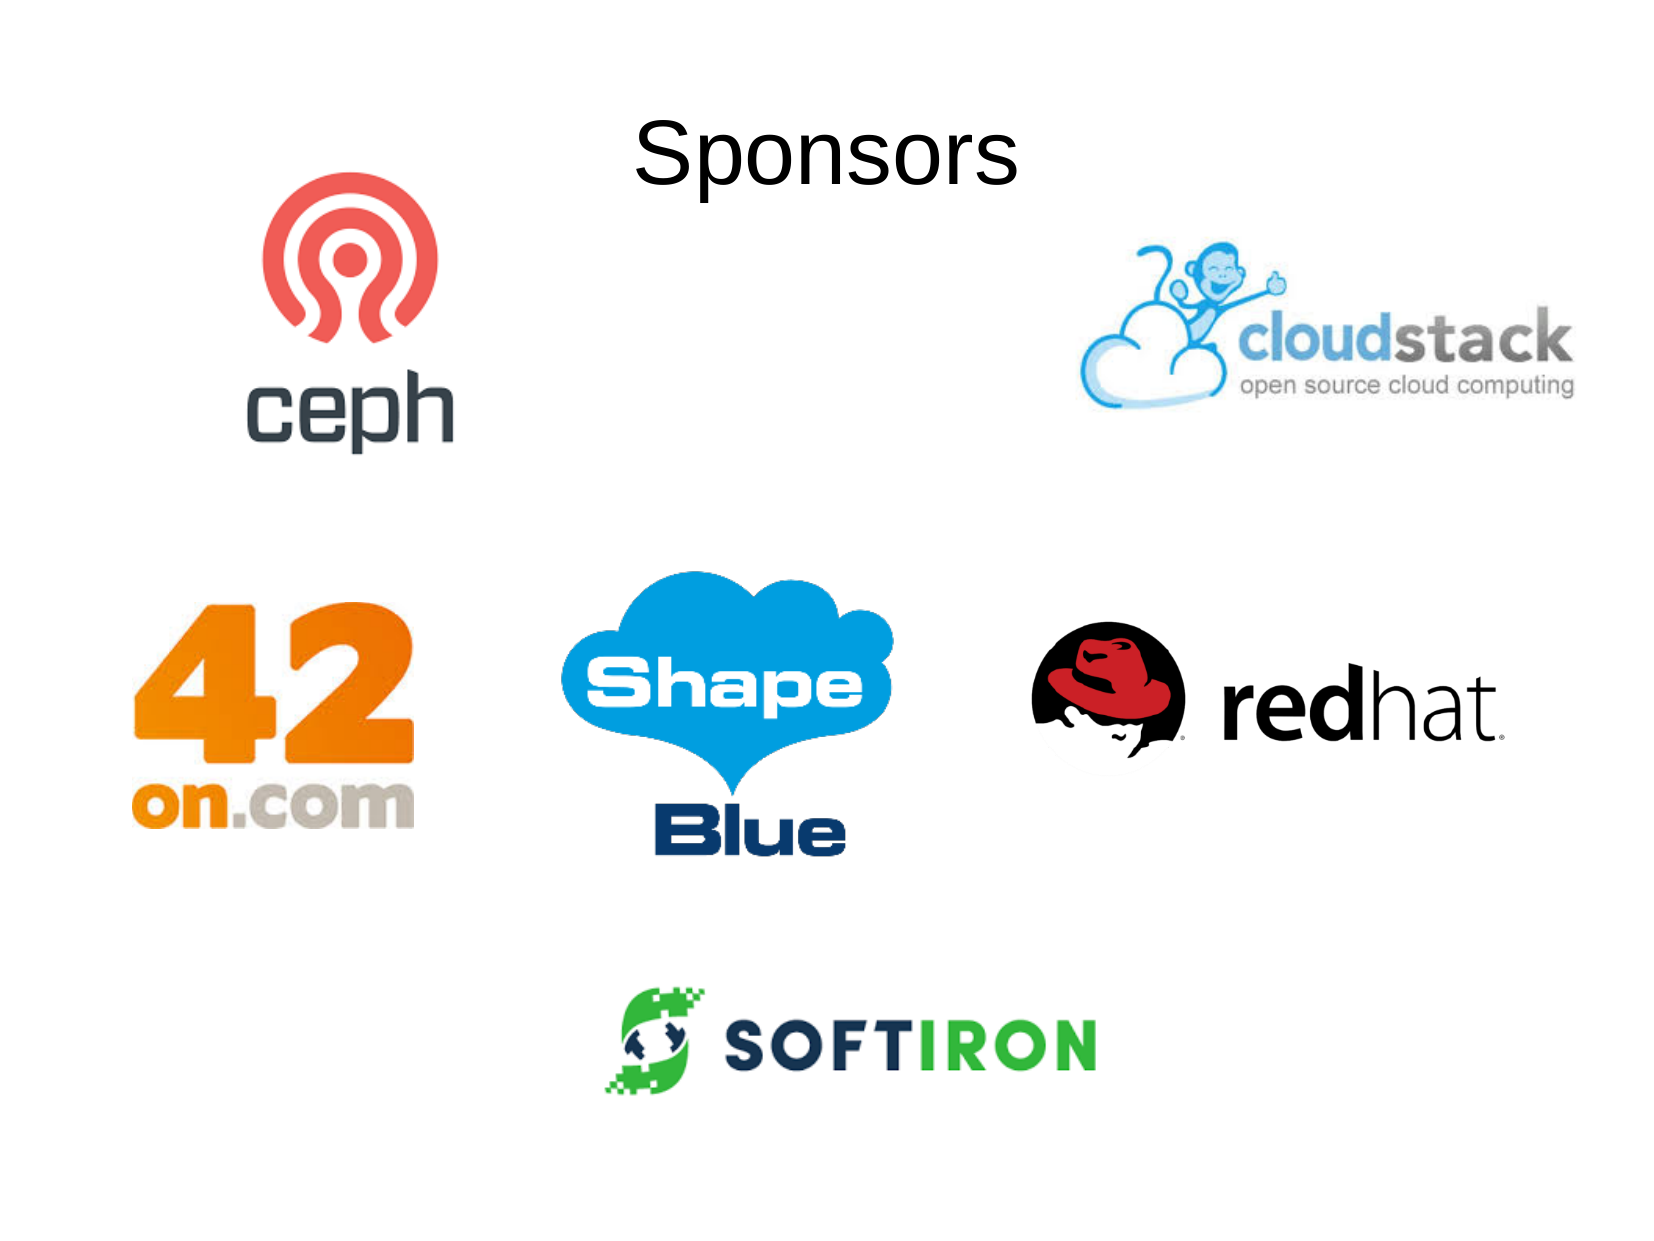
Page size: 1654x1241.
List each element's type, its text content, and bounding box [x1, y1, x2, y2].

picture [1027, 617, 1508, 780]
picture [555, 937, 1146, 1146]
picture [132, 602, 414, 829]
title Sponsors [82, 49, 1571, 257]
picture [1051, 212, 1609, 433]
picture [555, 565, 899, 863]
picture [193, 118, 508, 509]
